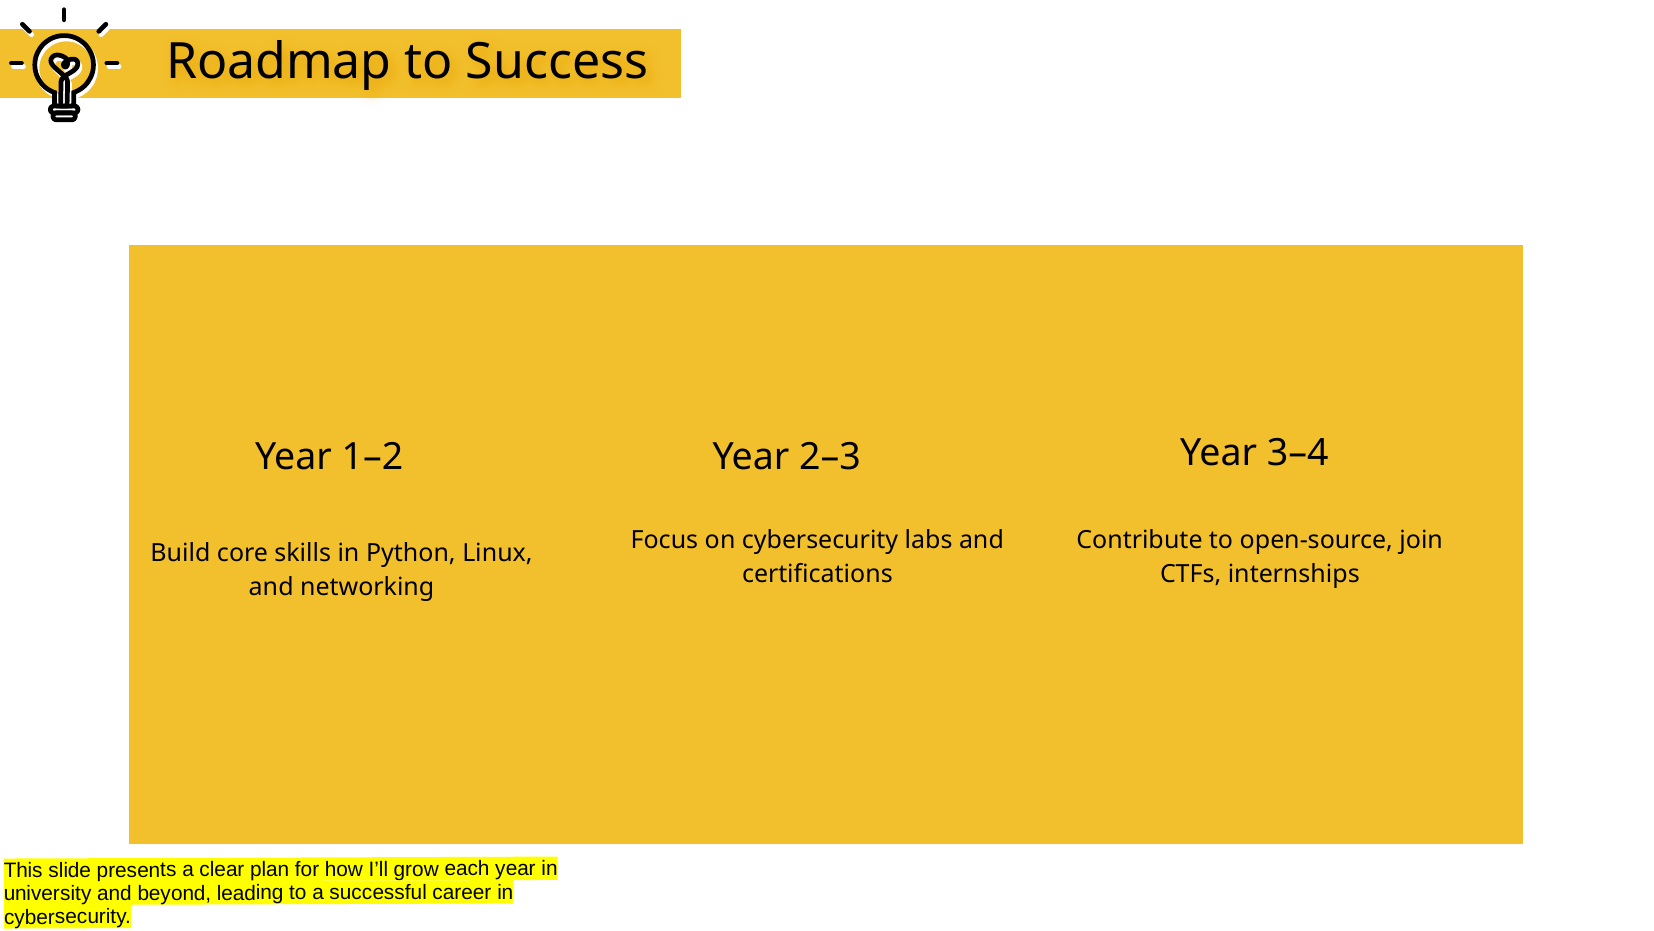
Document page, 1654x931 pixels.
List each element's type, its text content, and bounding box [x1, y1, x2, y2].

title Year 3–4 [1180, 425, 1496, 477]
title Year 2–3 [712, 429, 1028, 481]
text_box This slide presents a clear plan for how I’ll grow each year in university and beyond, leading to a successful career in cybersecurity. [0, 848, 638, 931]
title Roadmap to Success [0, 0, 965, 139]
text_box Build core skills in Python, Linux, and networking [146, 450, 537, 689]
text_box Contribute to open-source, join CTFs, internships [1065, 436, 1456, 676]
text_box Focus on cybersecurity labs and certifications [622, 436, 1013, 676]
title Year 1–2 [255, 429, 571, 481]
